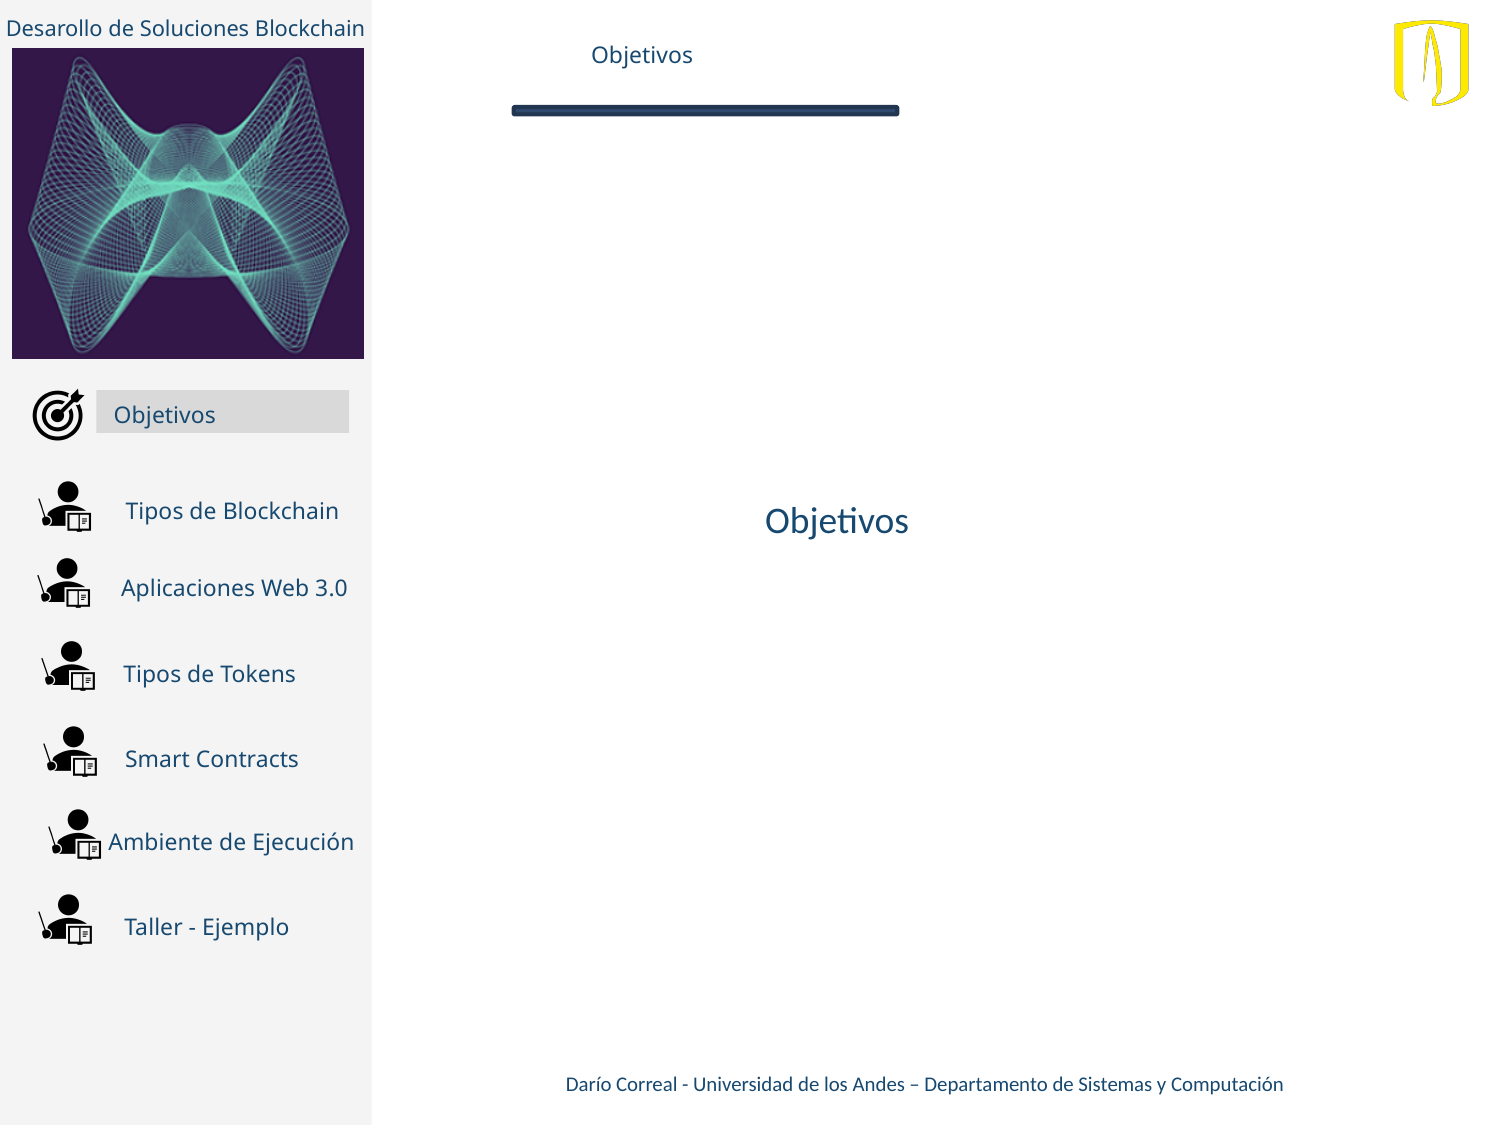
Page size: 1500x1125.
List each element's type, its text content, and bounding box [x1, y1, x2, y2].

text_box Ambiente de Ejecución [63, 820, 370, 863]
picture [47, 800, 109, 863]
text_box Objetivos [576, 32, 709, 76]
text_box Objetivos [98, 393, 231, 436]
picture [27, 383, 90, 446]
picture [37, 885, 100, 948]
picture [36, 549, 98, 611]
picture [37, 472, 99, 535]
text_box Tipos de Blockchain [110, 489, 355, 532]
text_box [513, 107, 898, 115]
picture [40, 632, 103, 695]
text_box Darío Correal - Universidad de los Andes – Departamento de Sistemas y Computación [551, 1062, 1300, 1103]
picture [42, 717, 105, 780]
text_box Tipos de Tokens [108, 651, 312, 695]
text_box Objetivos [407, 488, 1268, 549]
text_box [96, 390, 350, 433]
text_box Taller - Ejemplo [109, 905, 305, 948]
text_box Aplicaciones Web 3.0 [106, 566, 363, 609]
text_box Smart Contracts [110, 737, 314, 780]
picture [12, 48, 364, 359]
picture [1387, 19, 1476, 107]
